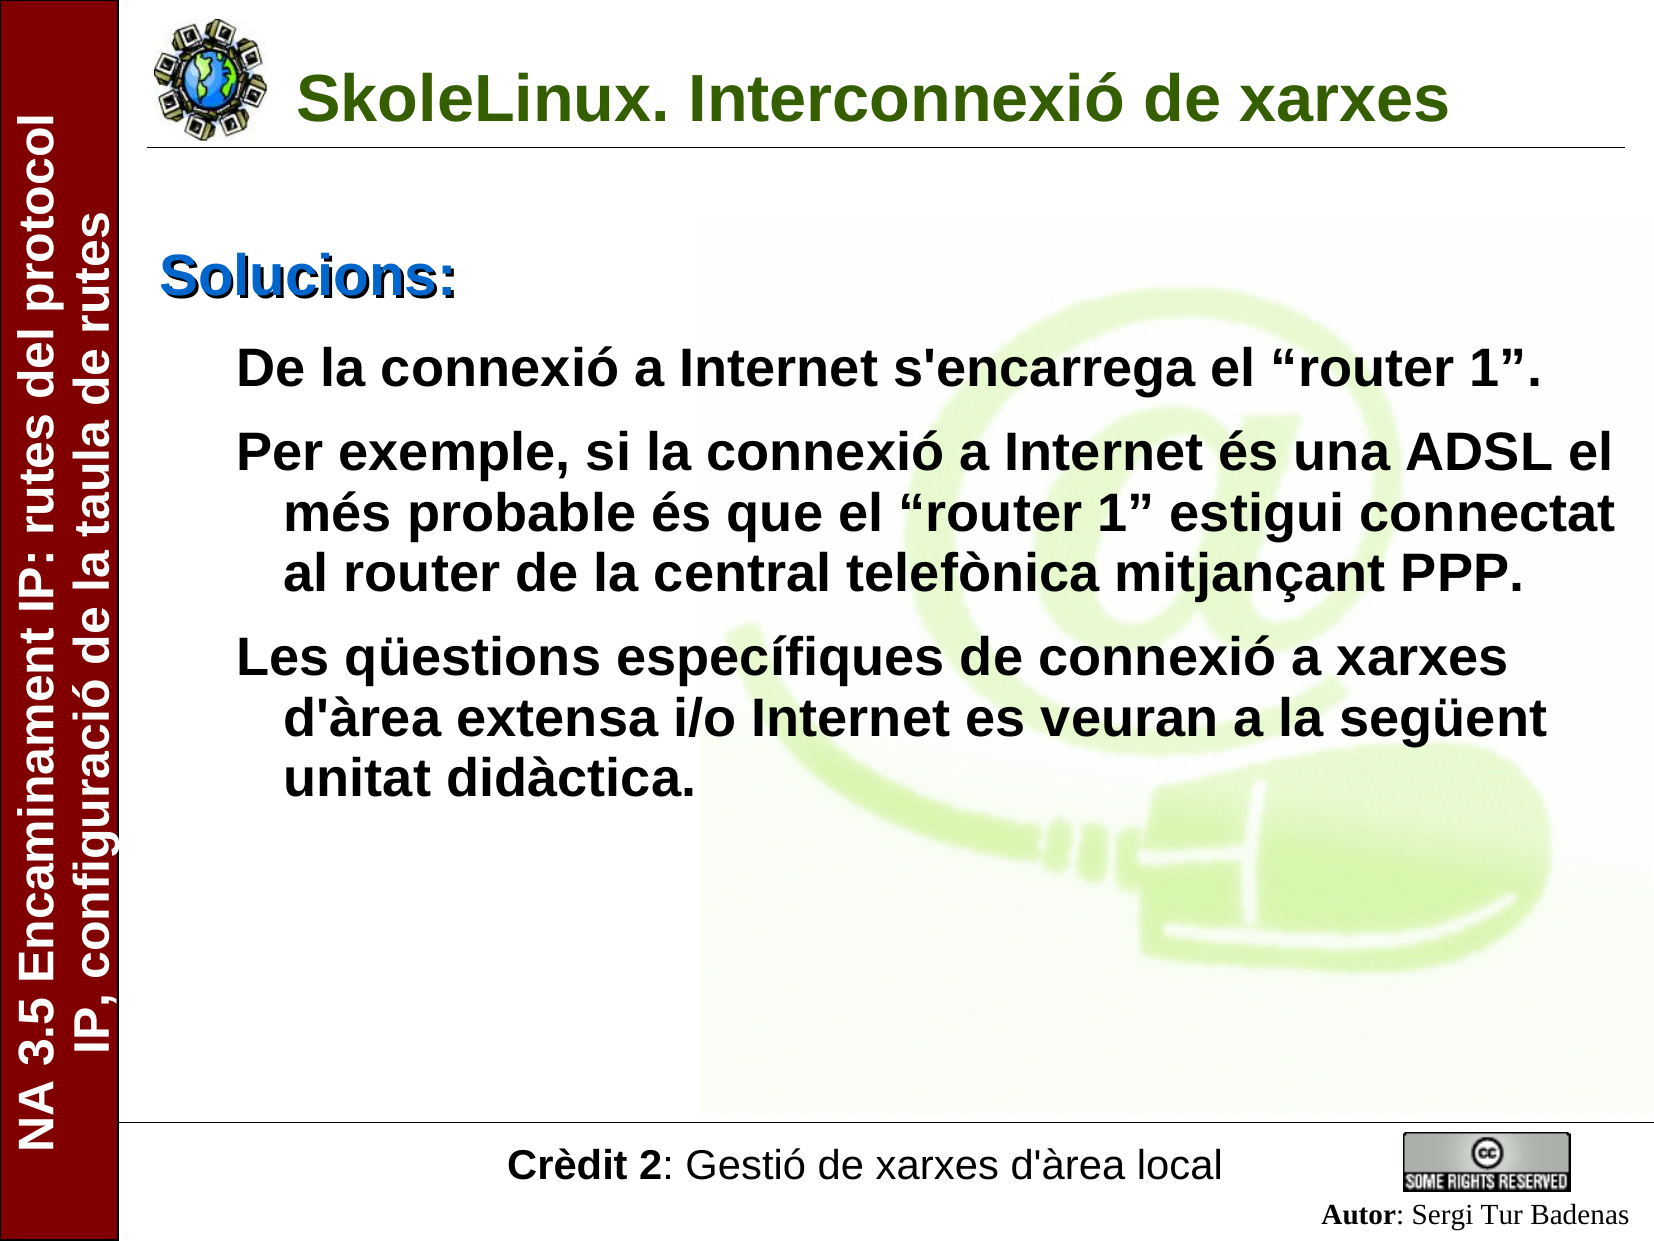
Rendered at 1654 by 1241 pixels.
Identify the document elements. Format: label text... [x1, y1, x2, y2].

picture [154, 19, 268, 49]
picture [1403, 1132, 1571, 1192]
title SkoleLinux. Interconnexió de xarxes [129, 49, 1619, 148]
picture [700, 217, 1654, 1113]
list Solucions: De la connexió a Internet s'encarrega el “router 1”. Per exemple, si la connexió a Internet és una ADSL el més probable és que el “router 1” estigui connectat al router de la central telefònica mitjançant PPP. Les qüestions específiques de connexió a xarxes d'àrea extensa i/o Internet es veuran a la següent unitat didàctica. [141, 242, 1630, 1093]
